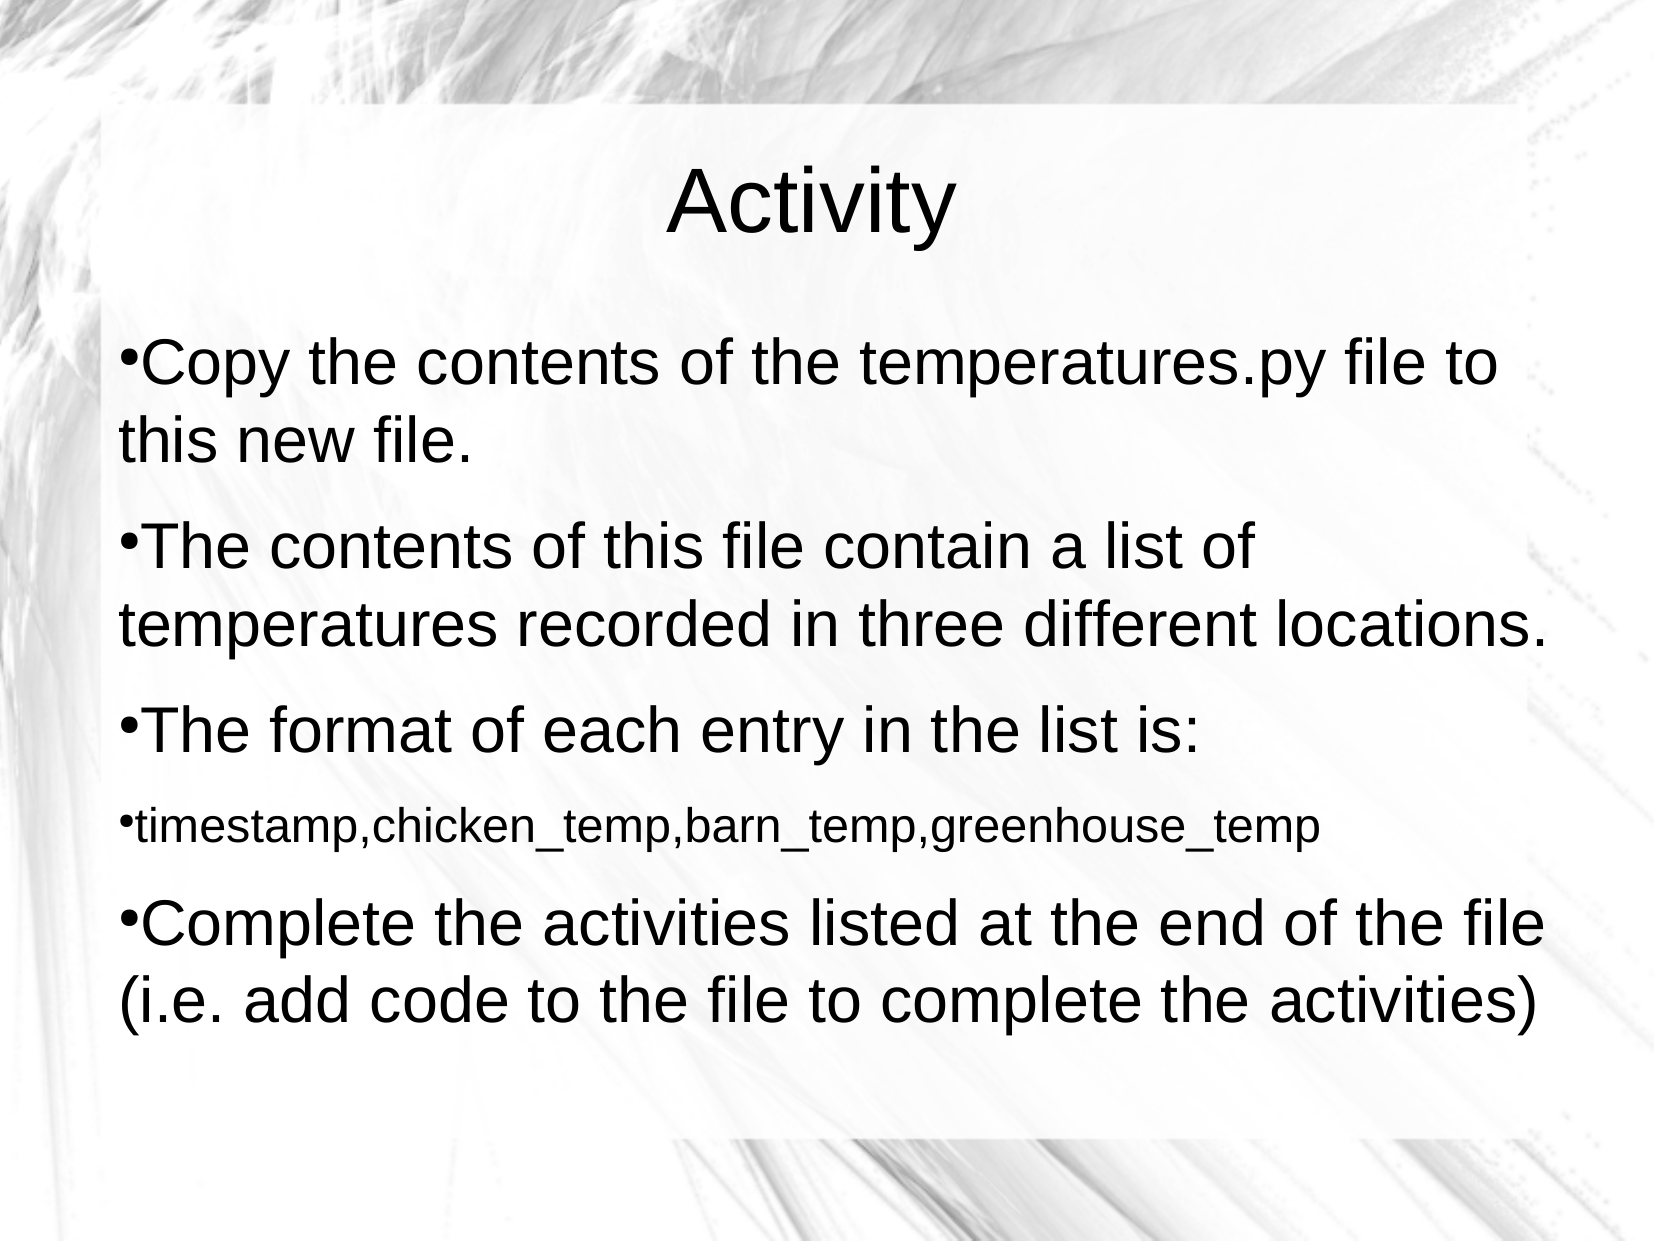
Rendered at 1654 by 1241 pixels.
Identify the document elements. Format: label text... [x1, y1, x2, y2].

list Copy the contents of the temperatures.py file to this new file. The contents of this file contain a list of temperatures recorded in three different locations. The format of each entry in the list is: timestamp,chicken_temp,barn_temp,greenhouse_temp Complete the activities listed at the end of the file (i.e. add code to the file to complete the activities) [118, 319, 1571, 1167]
title Activity [118, 112, 1506, 281]
